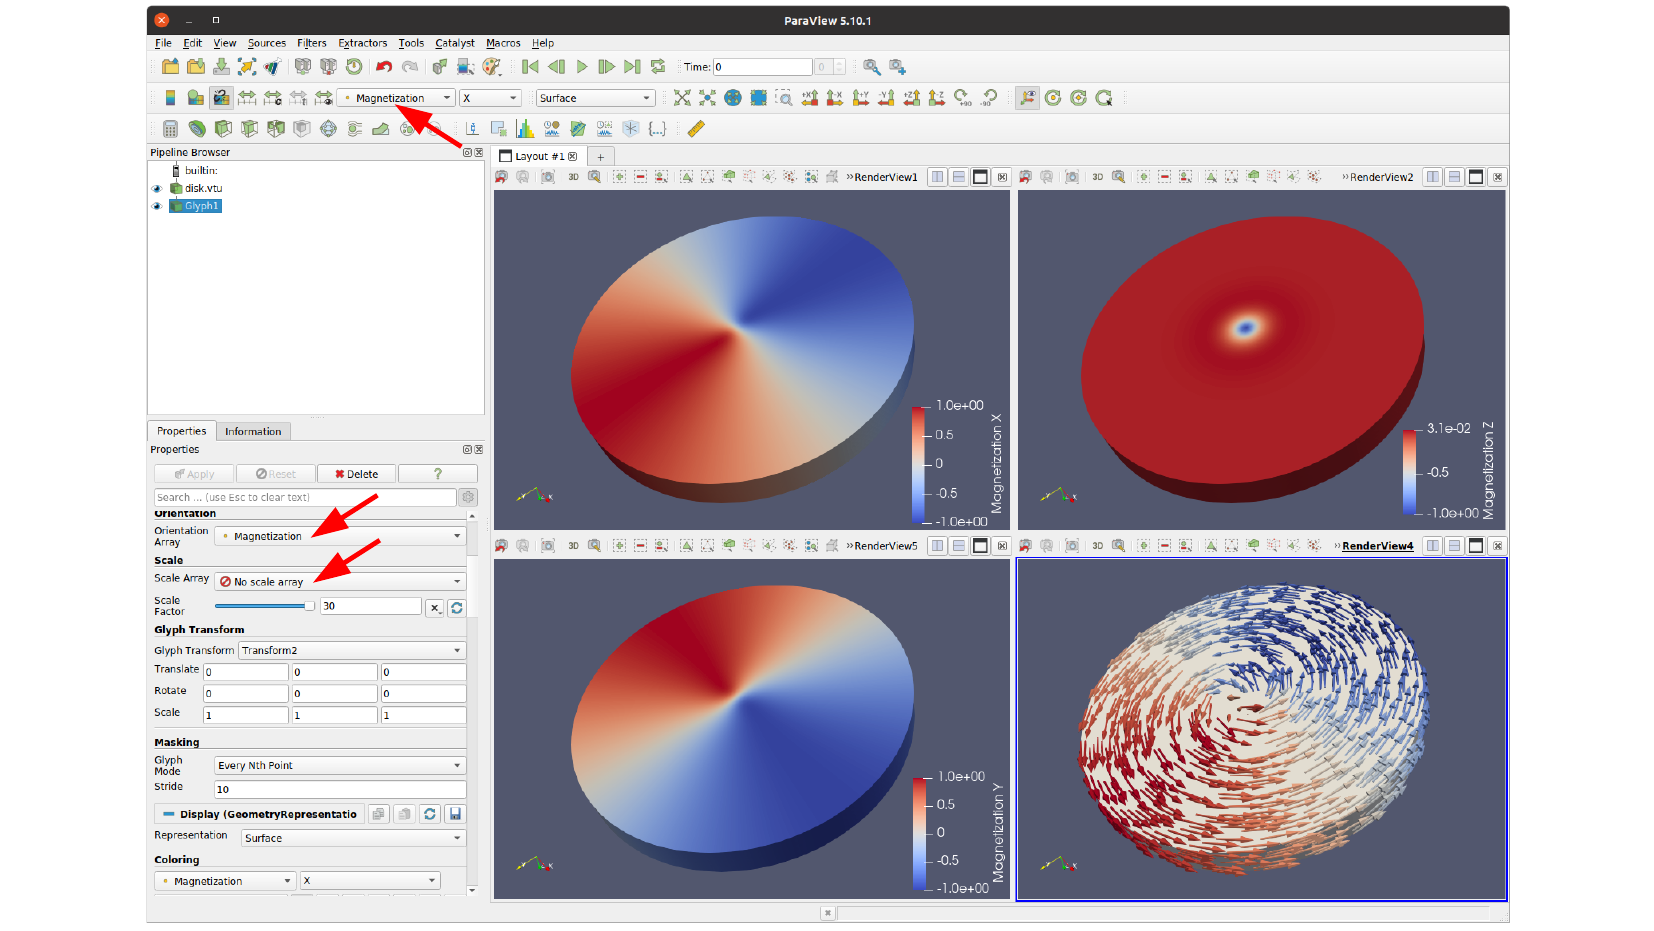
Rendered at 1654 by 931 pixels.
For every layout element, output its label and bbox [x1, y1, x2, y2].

picture [139, 0, 1517, 930]
